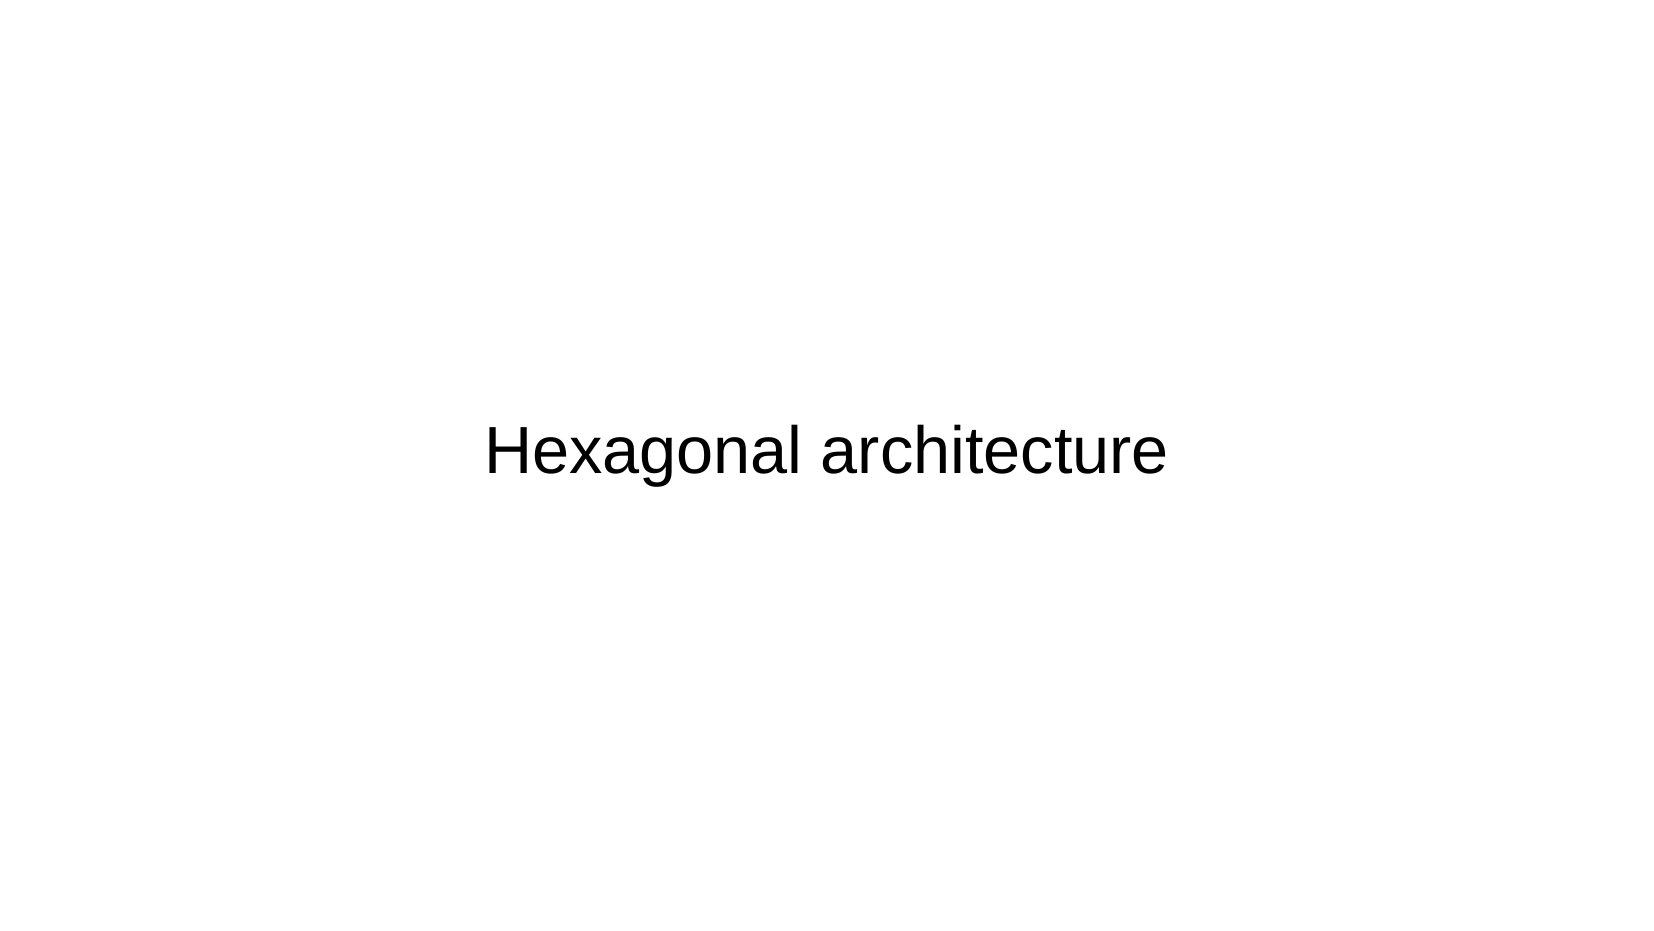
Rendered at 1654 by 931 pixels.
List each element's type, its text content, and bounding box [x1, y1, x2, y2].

subtitle Hexagonal architecture [82, 217, 1571, 758]
